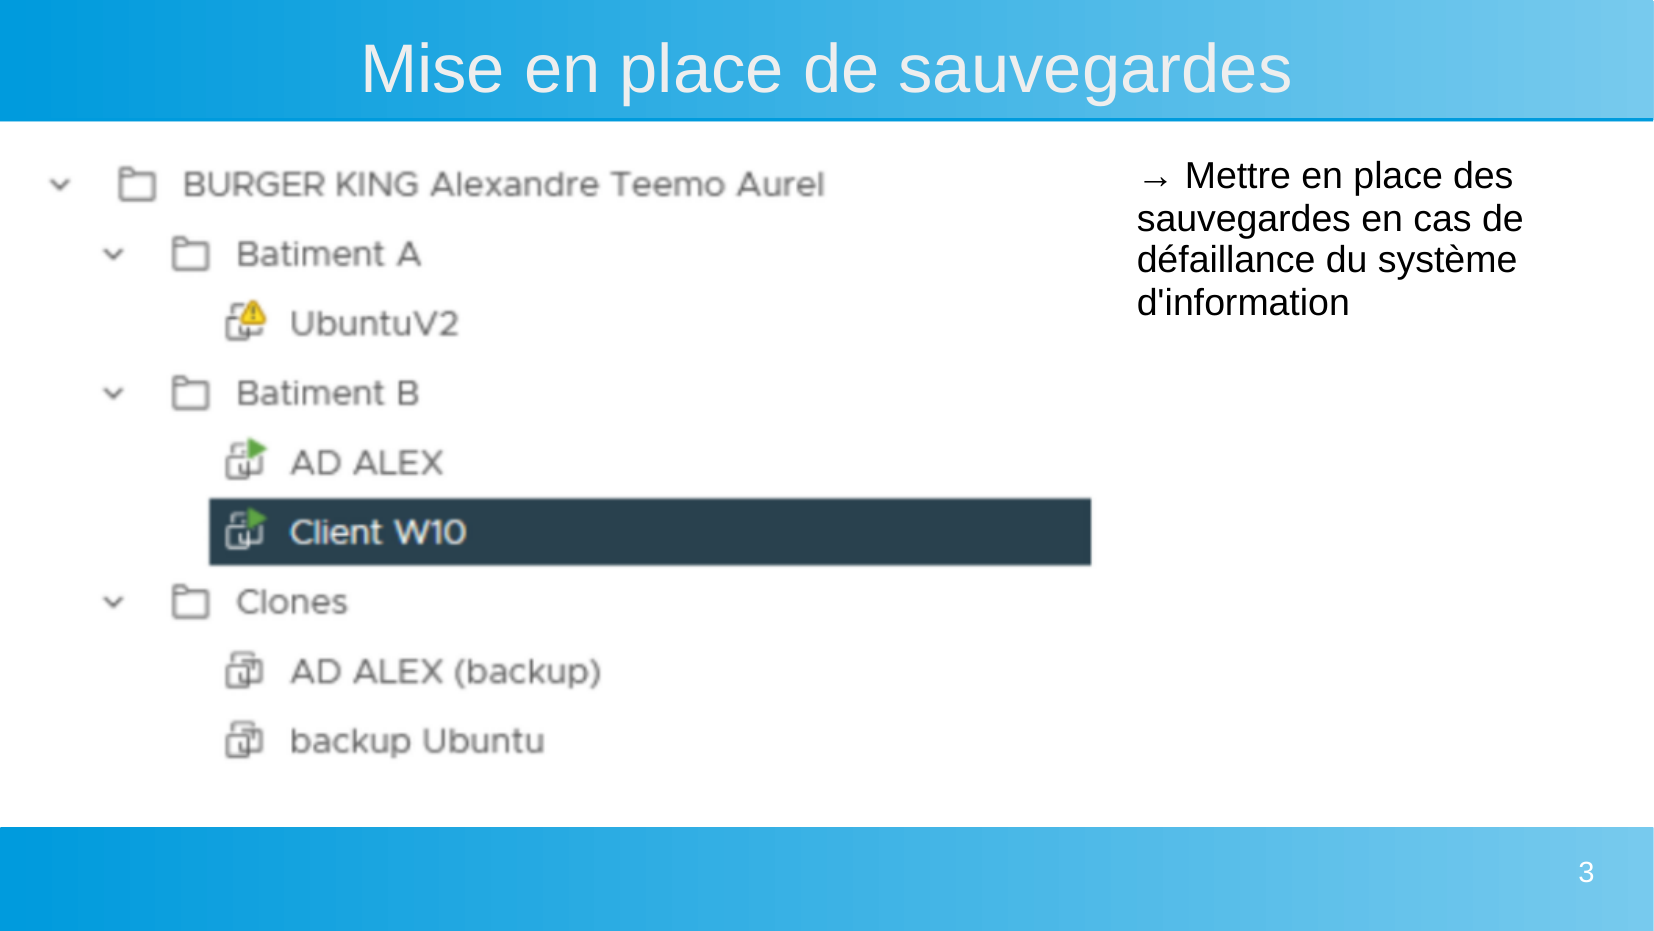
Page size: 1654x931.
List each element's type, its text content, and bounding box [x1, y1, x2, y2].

title Mise en place de sauvegardes [59, 29, 1595, 108]
picture [29, 149, 1103, 789]
text_box → Mettre en place des sauvegardes en cas de défaillance du système d'information [1122, 147, 1625, 798]
